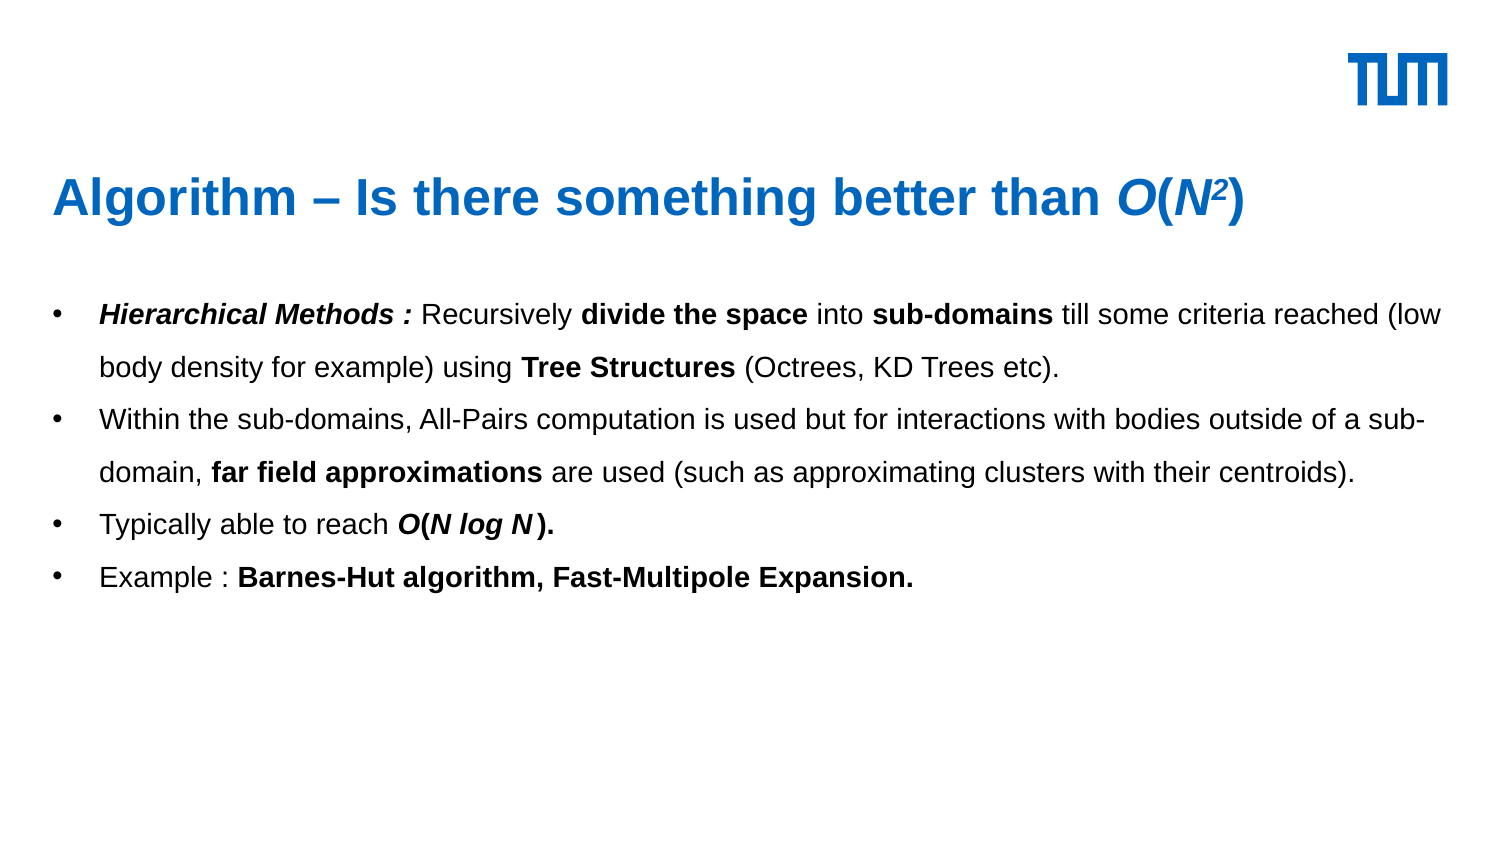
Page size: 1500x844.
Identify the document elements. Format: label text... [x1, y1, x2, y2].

title Algorithm – Is there something better than O(N2) [52, 159, 1449, 223]
list Hierarchical Methods : Recursively divide the space into sub-domains till some criteria reached (low body density for example) using Tree Structures (Octrees, KD Trees etc). Within the sub-domains, All-Pairs computation is used but for interactions with bodies outside of a sub-domain, far field approximations are used (such as approximating clusters with their centroids). Typically able to reach O(N log N ). Example : Barnes-Hut algorithm, Fast-Multipole Expansion. [52, 243, 1449, 793]
